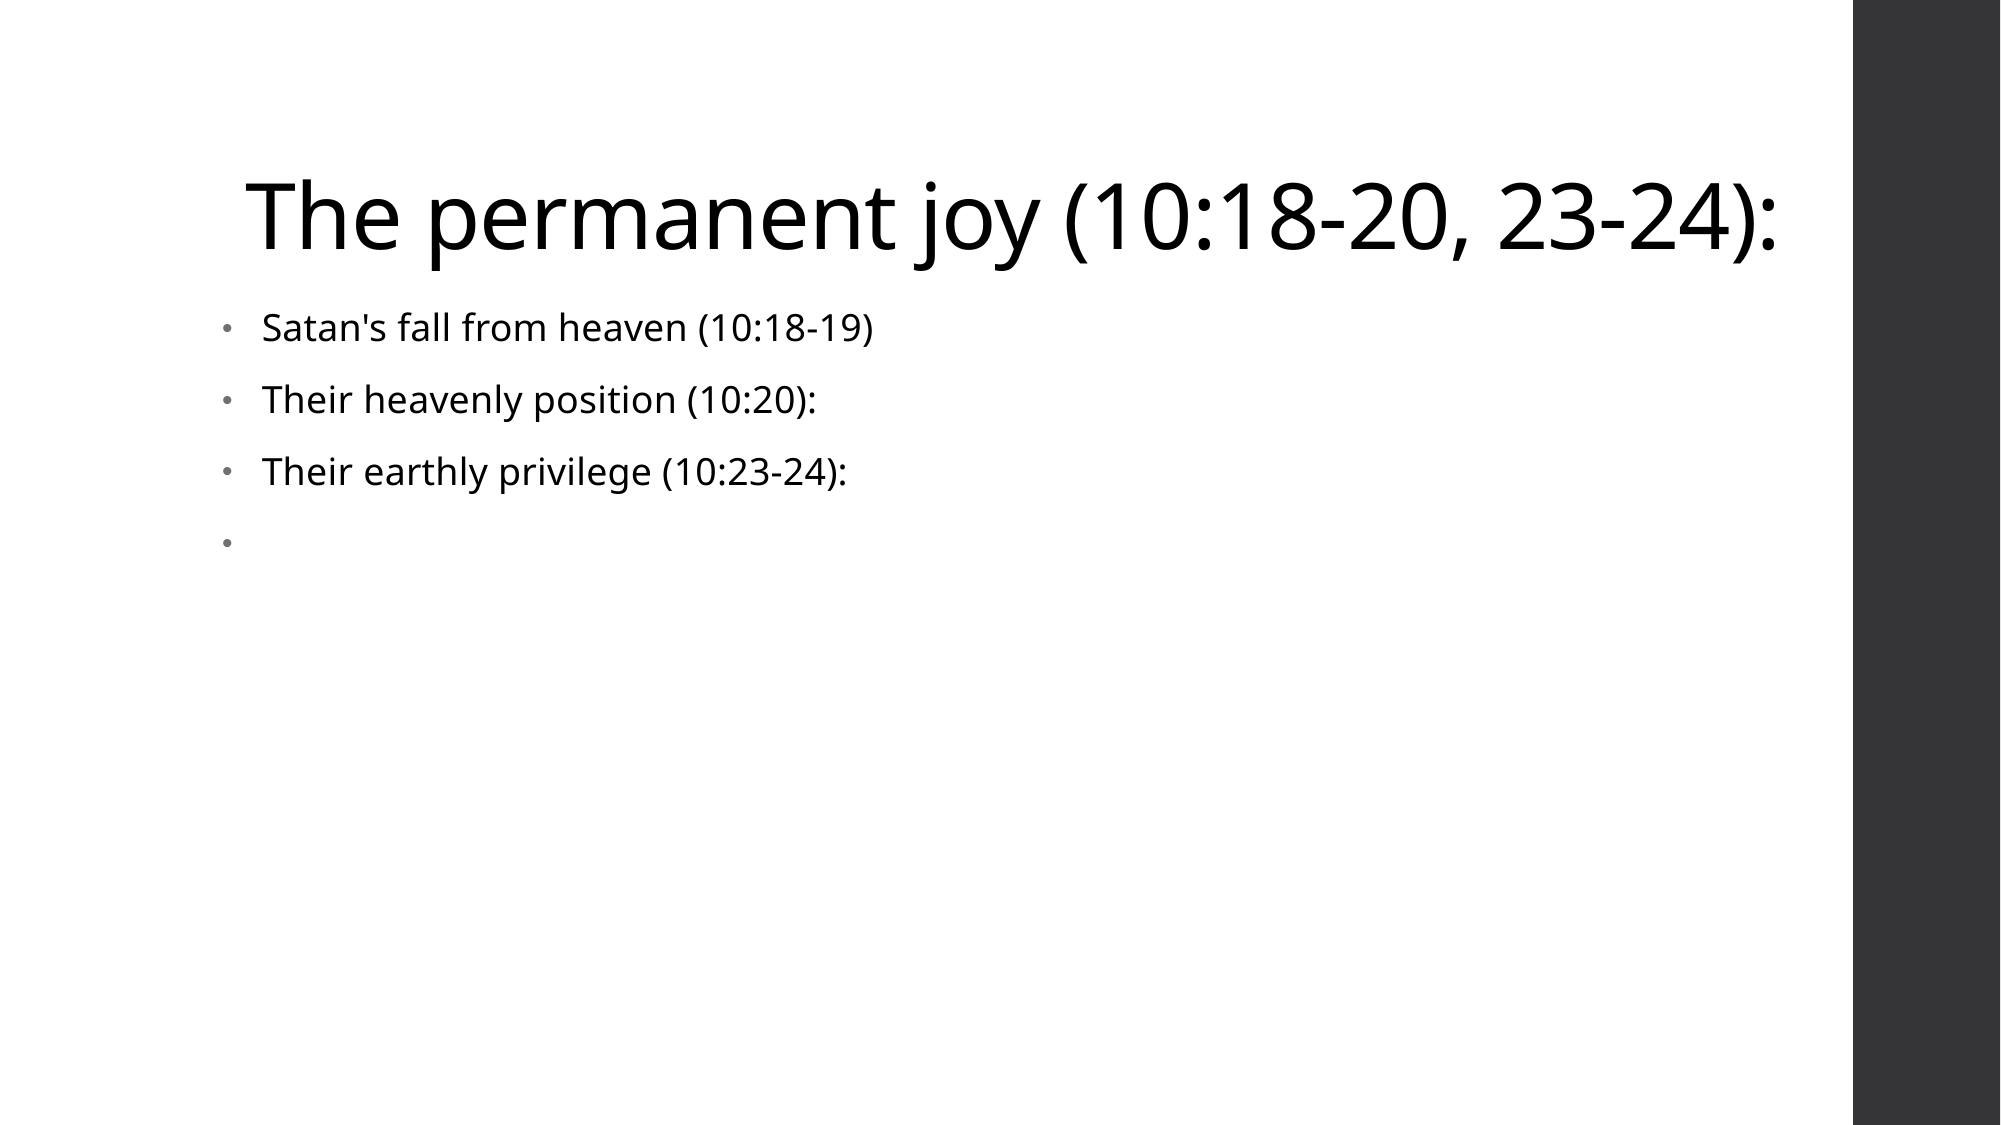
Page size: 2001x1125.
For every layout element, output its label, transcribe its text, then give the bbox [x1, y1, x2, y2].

list Satan's fall from heaven (10:18-19) Their heavenly position (10:20): Their earthly privilege (10:23-24): [206, 299, 1617, 1014]
title The permanent joy (10:18-20, 23-24): [206, 60, 1797, 278]
